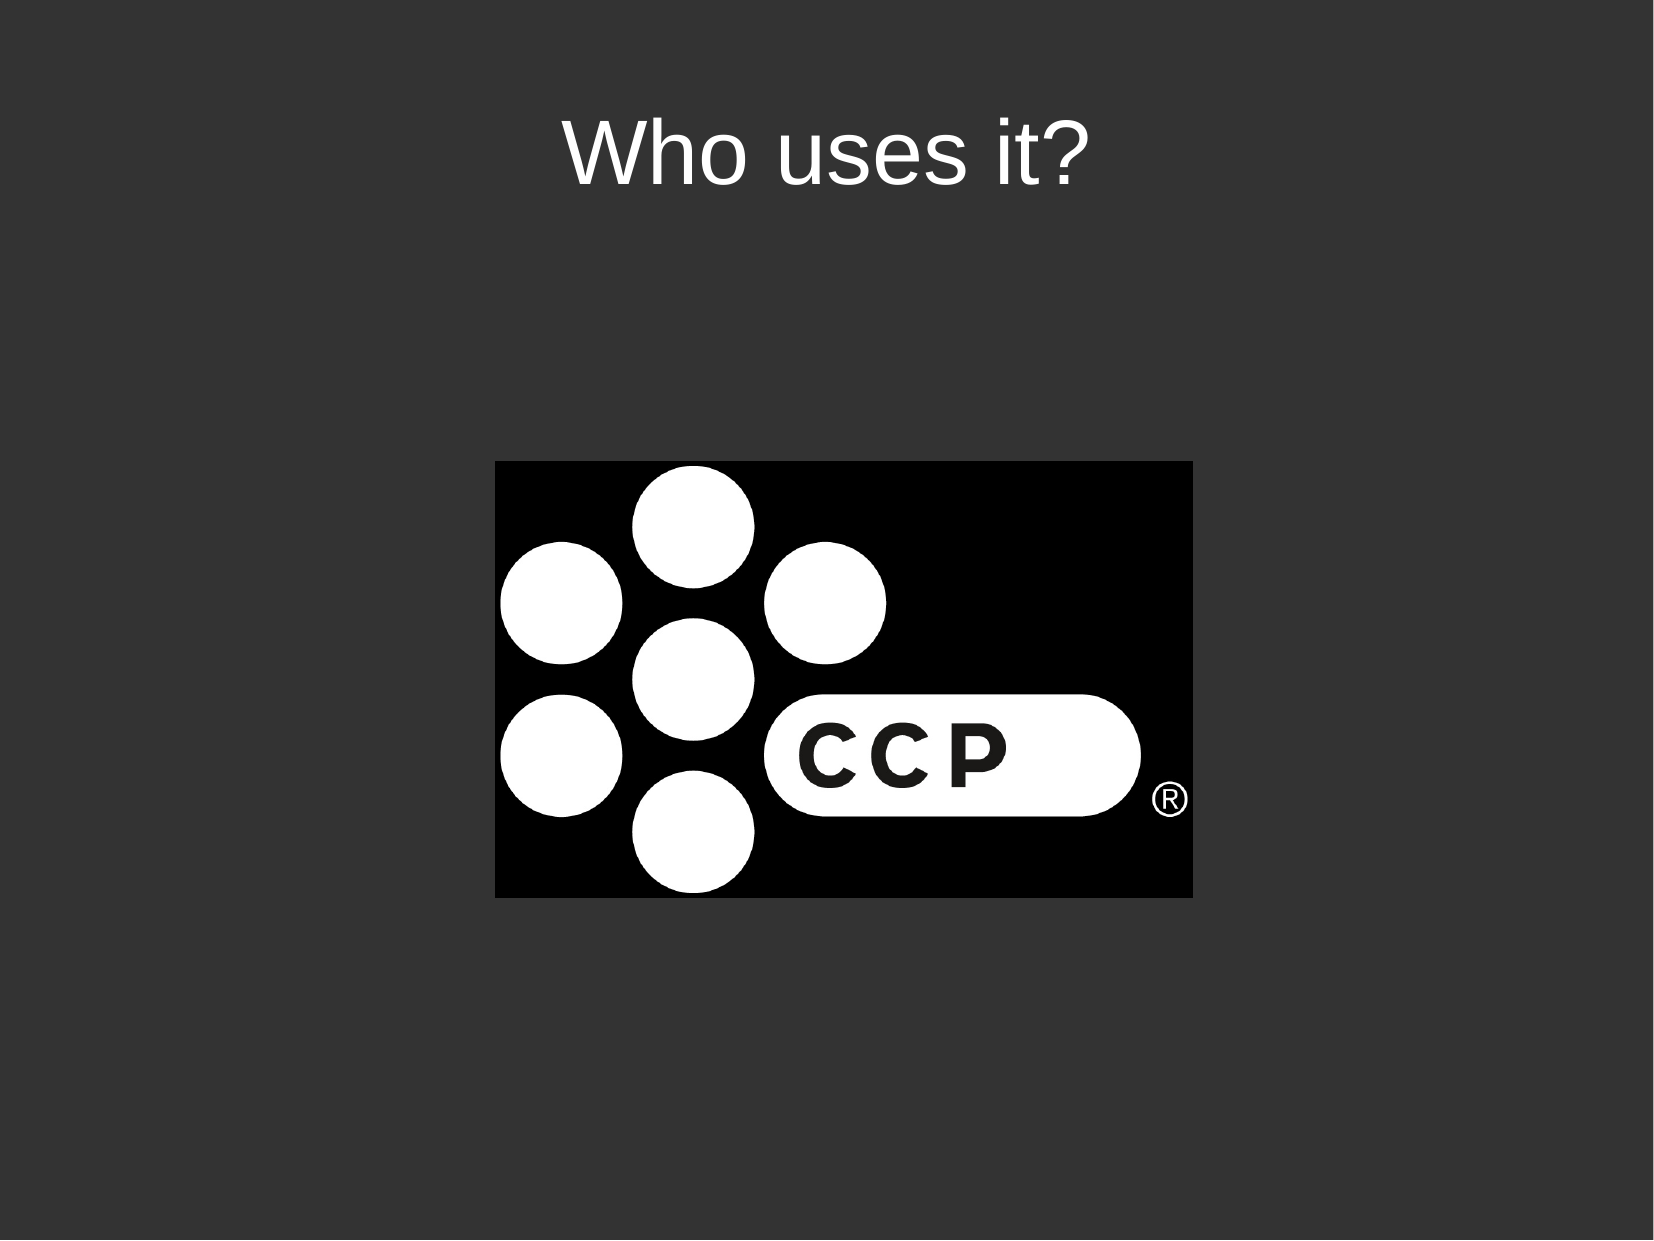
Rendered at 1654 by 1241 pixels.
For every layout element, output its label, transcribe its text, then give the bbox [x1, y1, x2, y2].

picture [495, 461, 1193, 898]
title Who uses it? [82, 49, 1571, 257]
